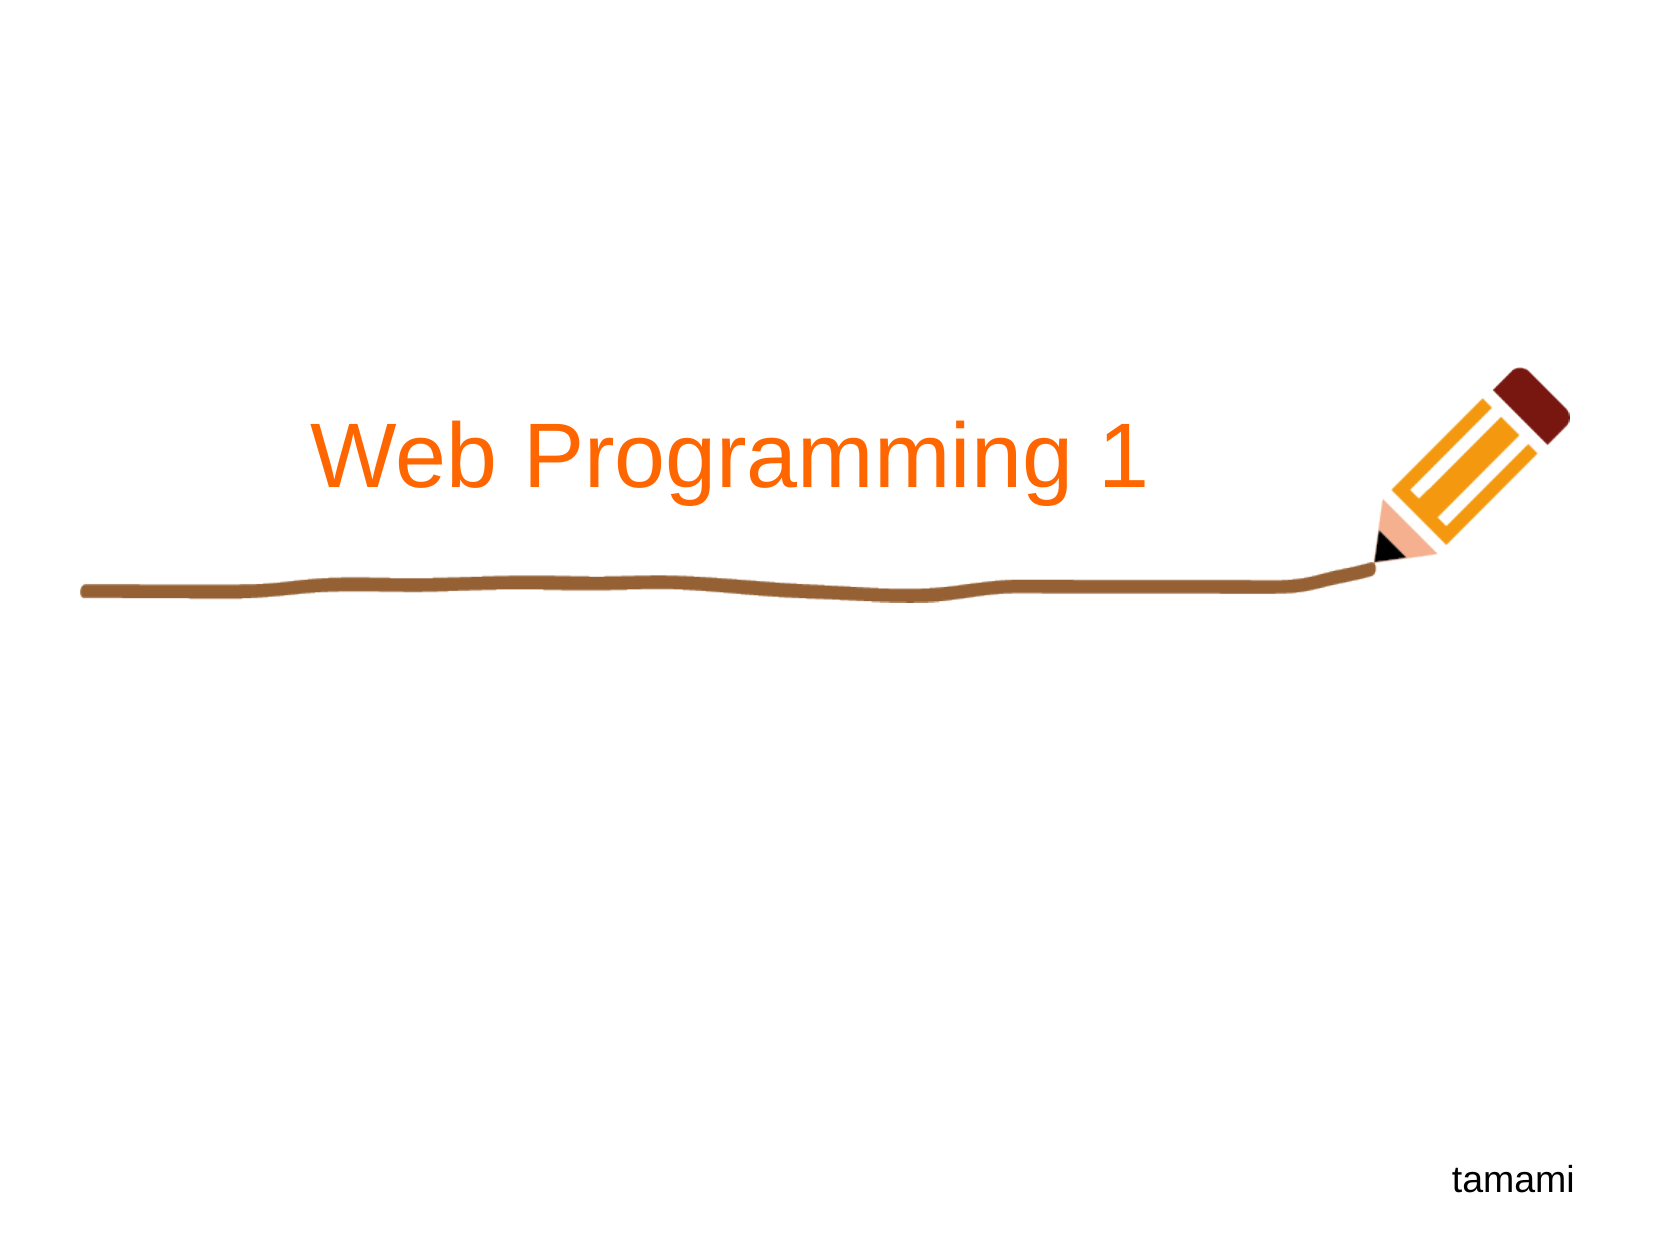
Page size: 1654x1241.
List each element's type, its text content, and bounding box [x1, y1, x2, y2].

picture [80, 367, 1570, 603]
text_box tamami [1437, 1151, 1610, 1208]
title Web Programming 1 [82, 352, 1379, 560]
